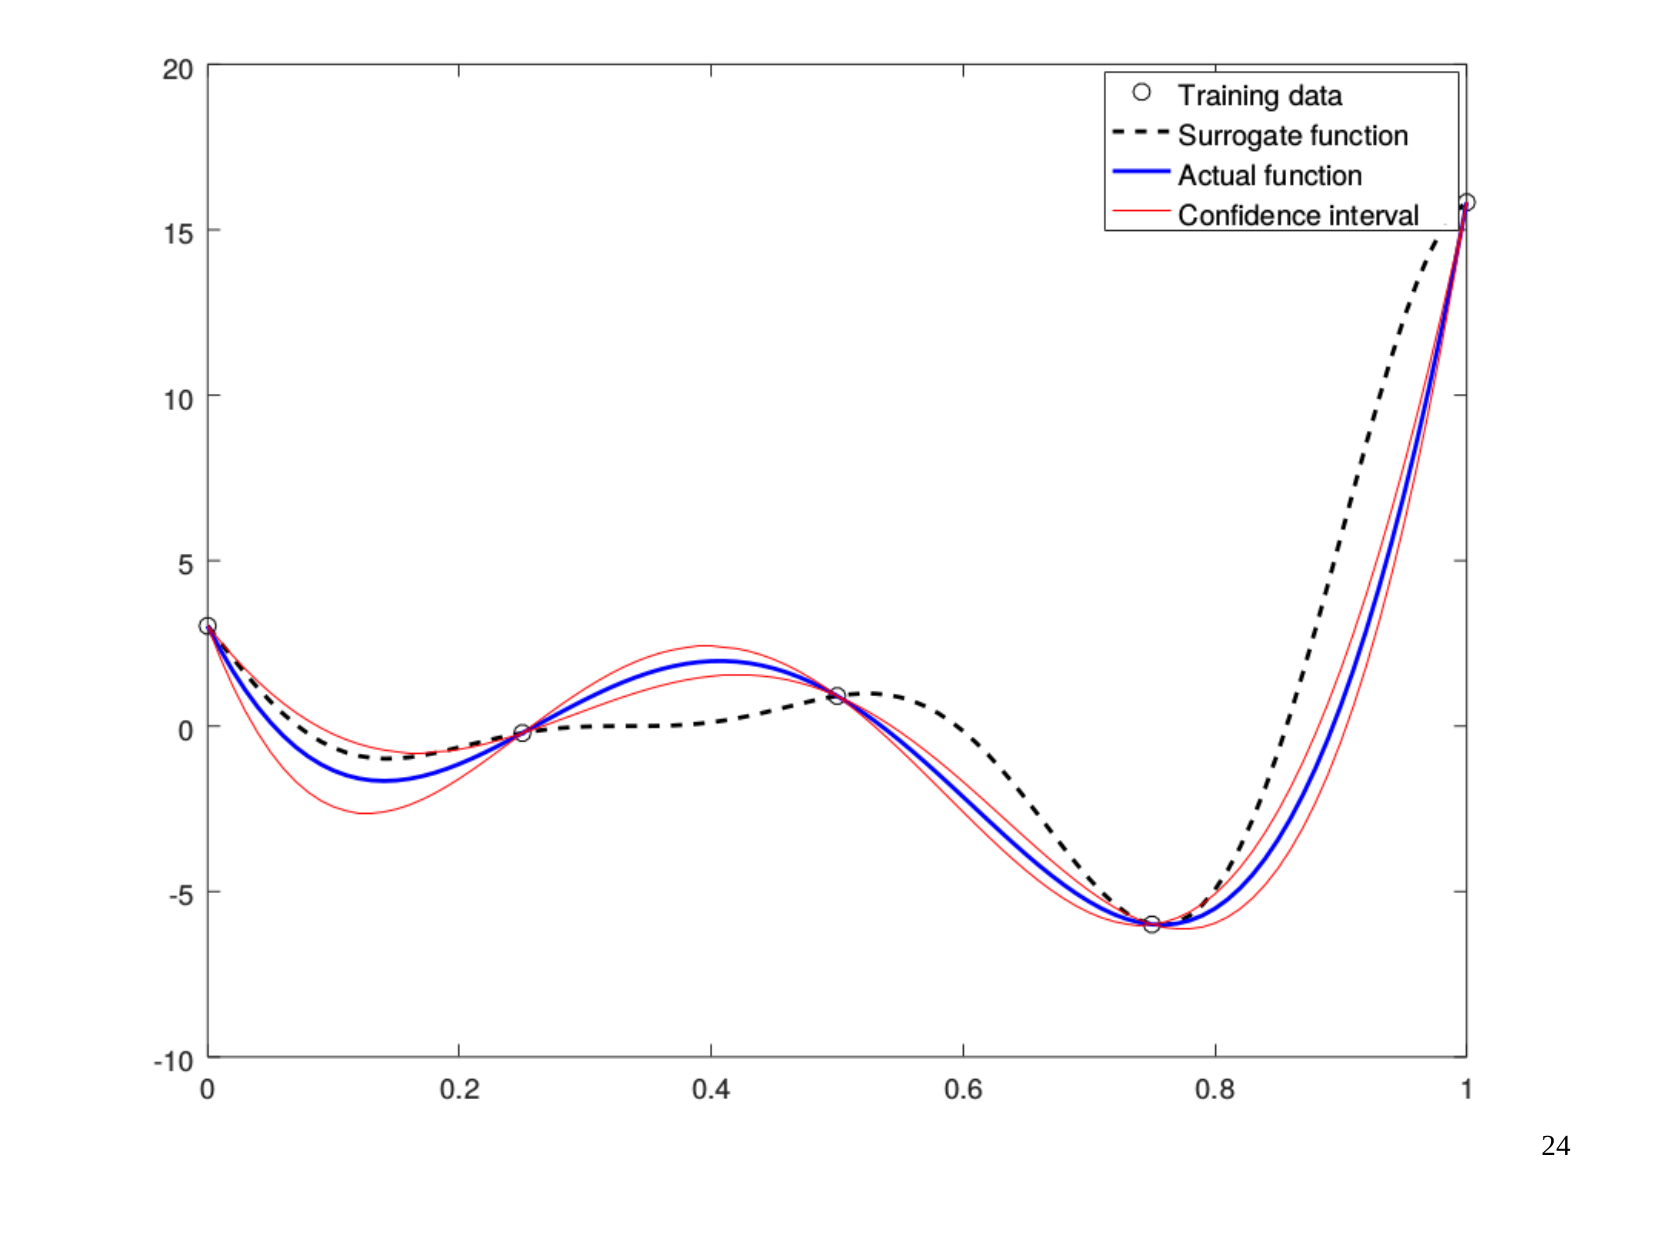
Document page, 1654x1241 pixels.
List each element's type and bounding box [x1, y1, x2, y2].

picture [126, 47, 1489, 1119]
